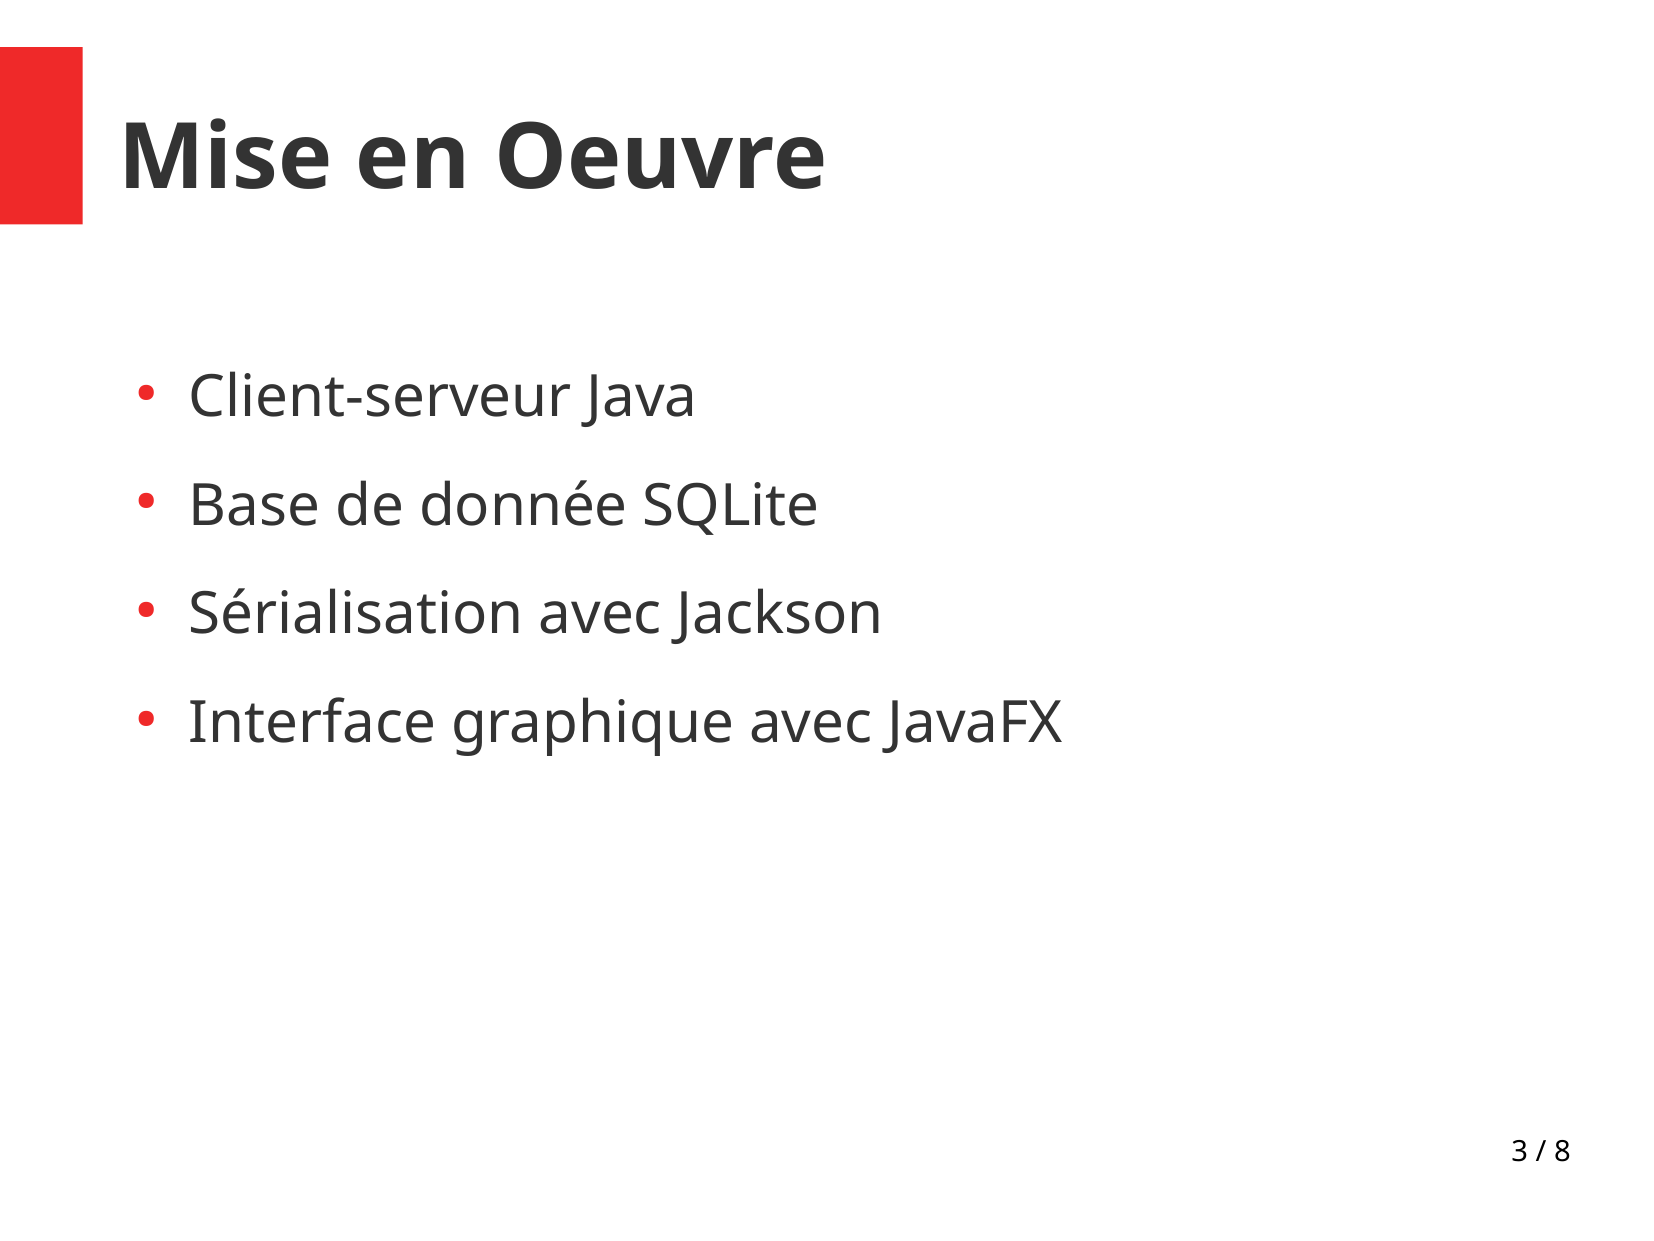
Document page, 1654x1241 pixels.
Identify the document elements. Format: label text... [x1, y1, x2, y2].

list Client-serveur Java Base de donnée SQLite Sérialisation avec Jackson Interface graphique avec JavaFX [118, 354, 1536, 1074]
title Mise en Oeuvre [118, 49, 1571, 257]
